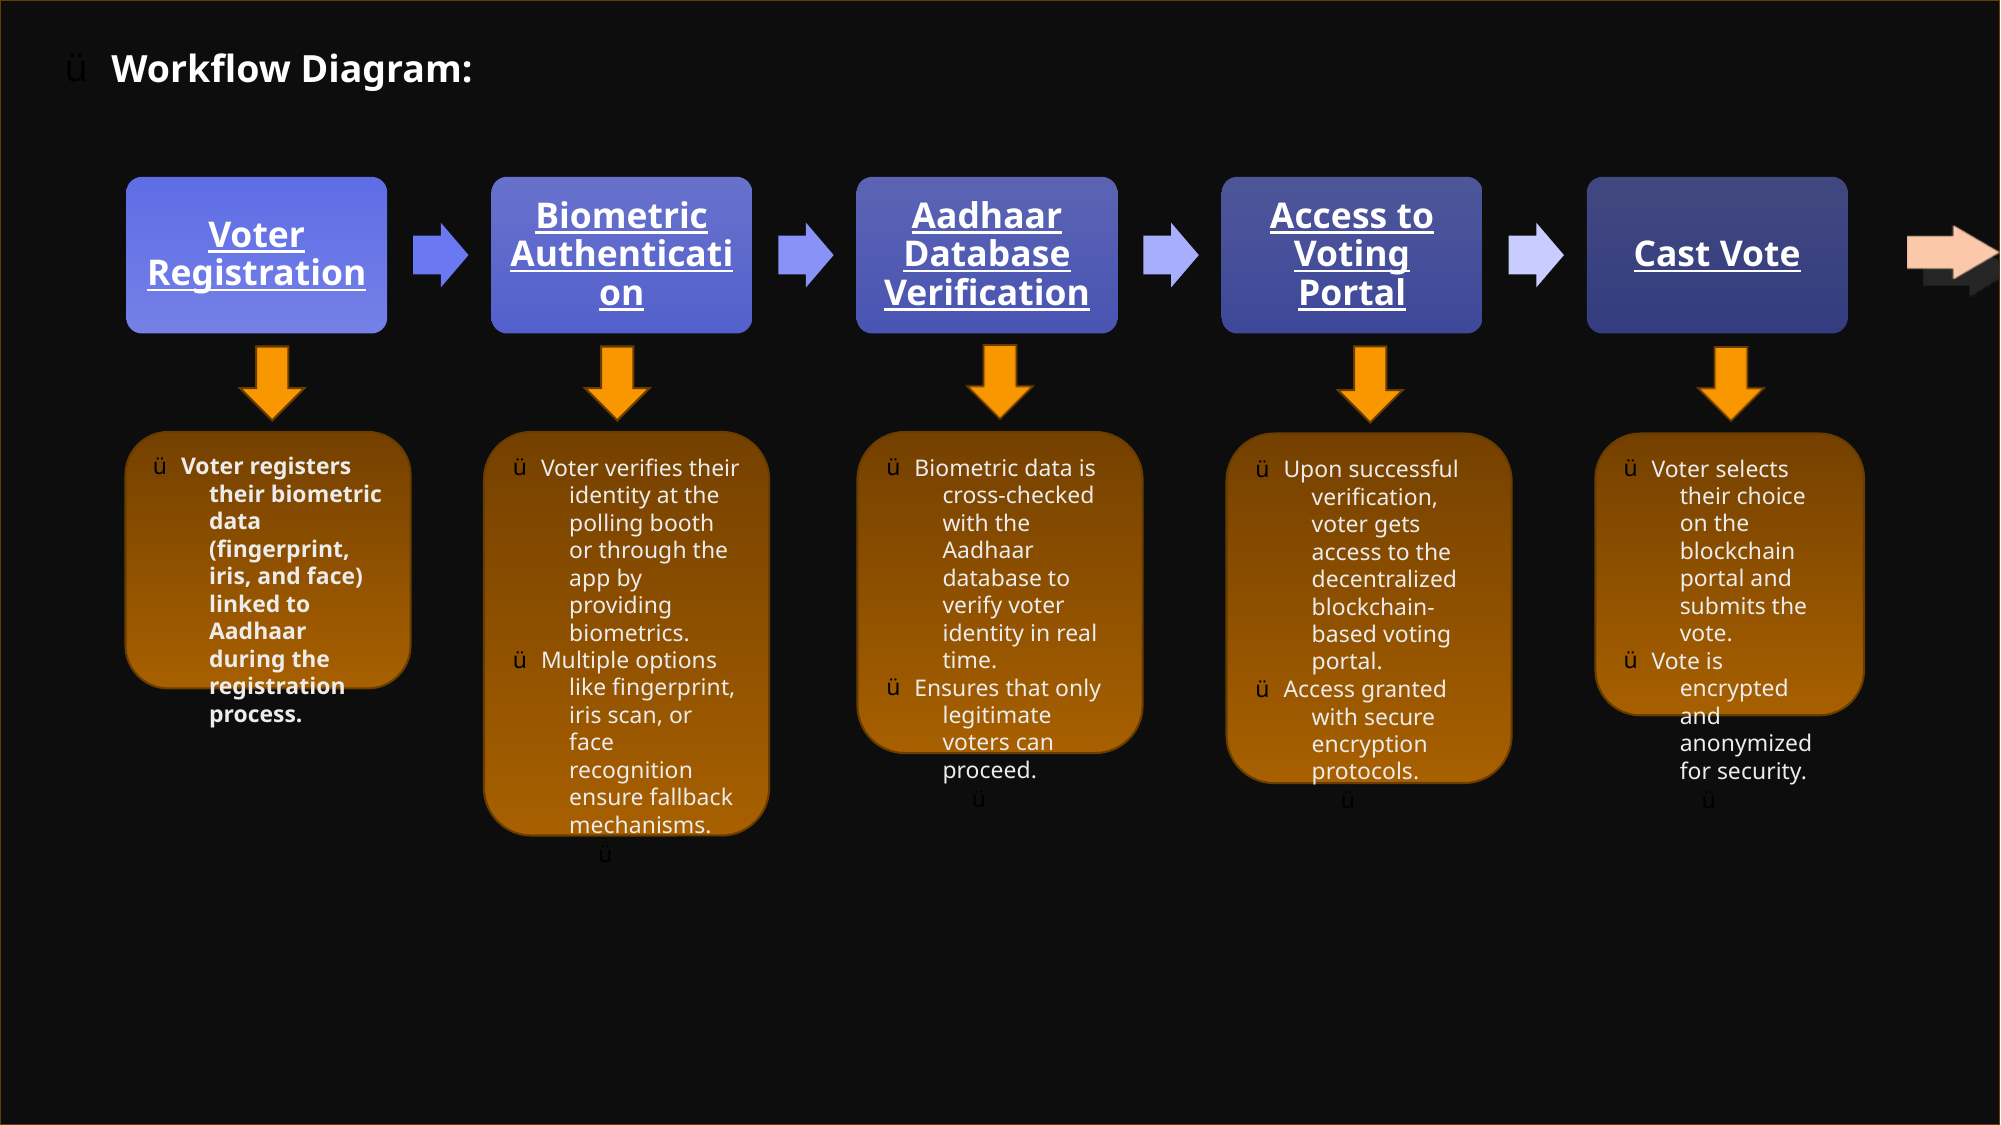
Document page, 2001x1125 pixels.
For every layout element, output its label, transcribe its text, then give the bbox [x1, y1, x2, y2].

text_box Workflow Diagram: [49, 37, 567, 98]
text_box Voter verifies their identity at the polling booth or through the app by providing biometrics. Multiple options like fingerprint, iris scan, or face recognition ensure fallback mechanisms. [484, 431, 770, 836]
text_box Biometric Authentication [491, 176, 753, 334]
text_box Voter registers their biometric data (fingerprint, iris, and face) linked to Aadhaar during the registration process. [125, 431, 411, 689]
picture [1907, 225, 2000, 280]
text_box Access to Voting Portal [1221, 176, 1483, 334]
picture [964, 344, 1036, 421]
text_box Voter selects their choice on the blockchain portal and submits the vote. Vote is encrypted and anonymized for security. [1595, 433, 1865, 716]
text_box Biometric data is cross-checked with the Aadhaar database to verify voter identity in real time. Ensures that only legitimate voters can proceed. [857, 431, 1143, 754]
text_box Upon successful verification, voter gets access to the decentralized blockchain-based voting portal. Access granted with secure encryption protocols. [1226, 433, 1512, 784]
text_box Aadhaar Database Verification [856, 176, 1118, 334]
text_box Cast Vote [1586, 176, 1848, 334]
text_box Voter Registration [126, 176, 388, 334]
text_box [0, 0, 2000, 1125]
picture [1695, 346, 1767, 423]
